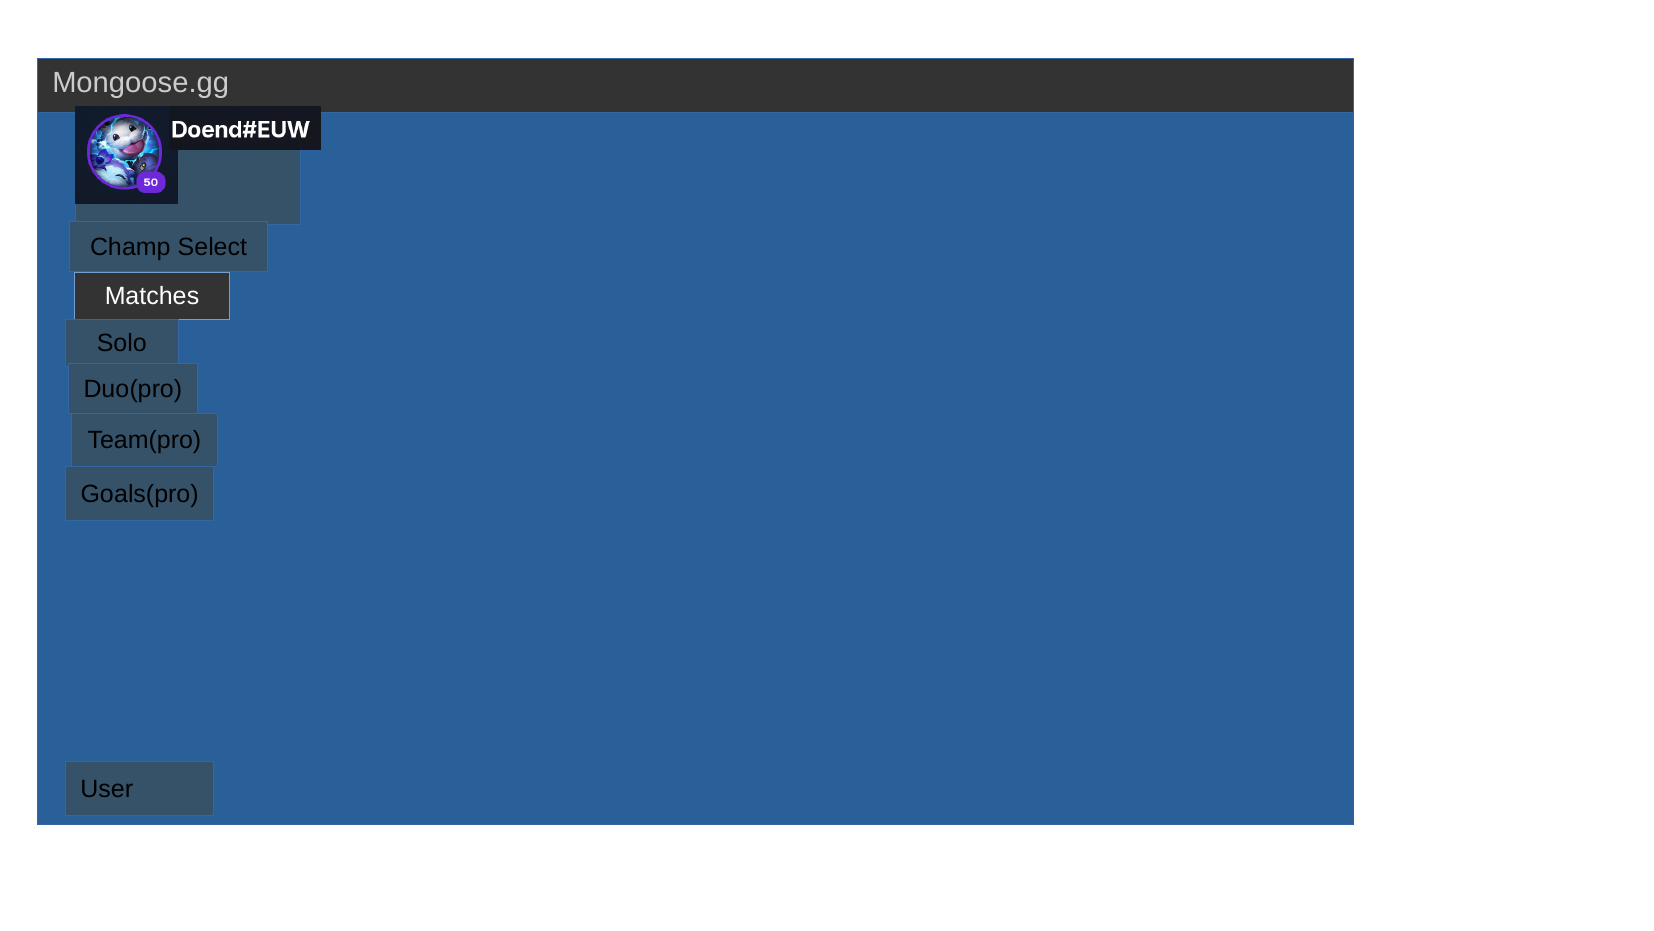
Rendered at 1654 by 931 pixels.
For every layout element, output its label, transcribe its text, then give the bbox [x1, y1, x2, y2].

text_box Champ Select [69, 221, 268, 272]
text_box Team(pro) [71, 413, 218, 467]
text_box Goals(pro) [65, 466, 214, 521]
text_box Matches [74, 272, 230, 320]
text_box User [65, 761, 214, 816]
text_box [37, 58, 1354, 825]
text_box Solo [65, 319, 179, 367]
text_box Duo(pro) [68, 363, 198, 414]
picture [75, 106, 321, 204]
text_box Mongoose.gg [37, 59, 245, 107]
